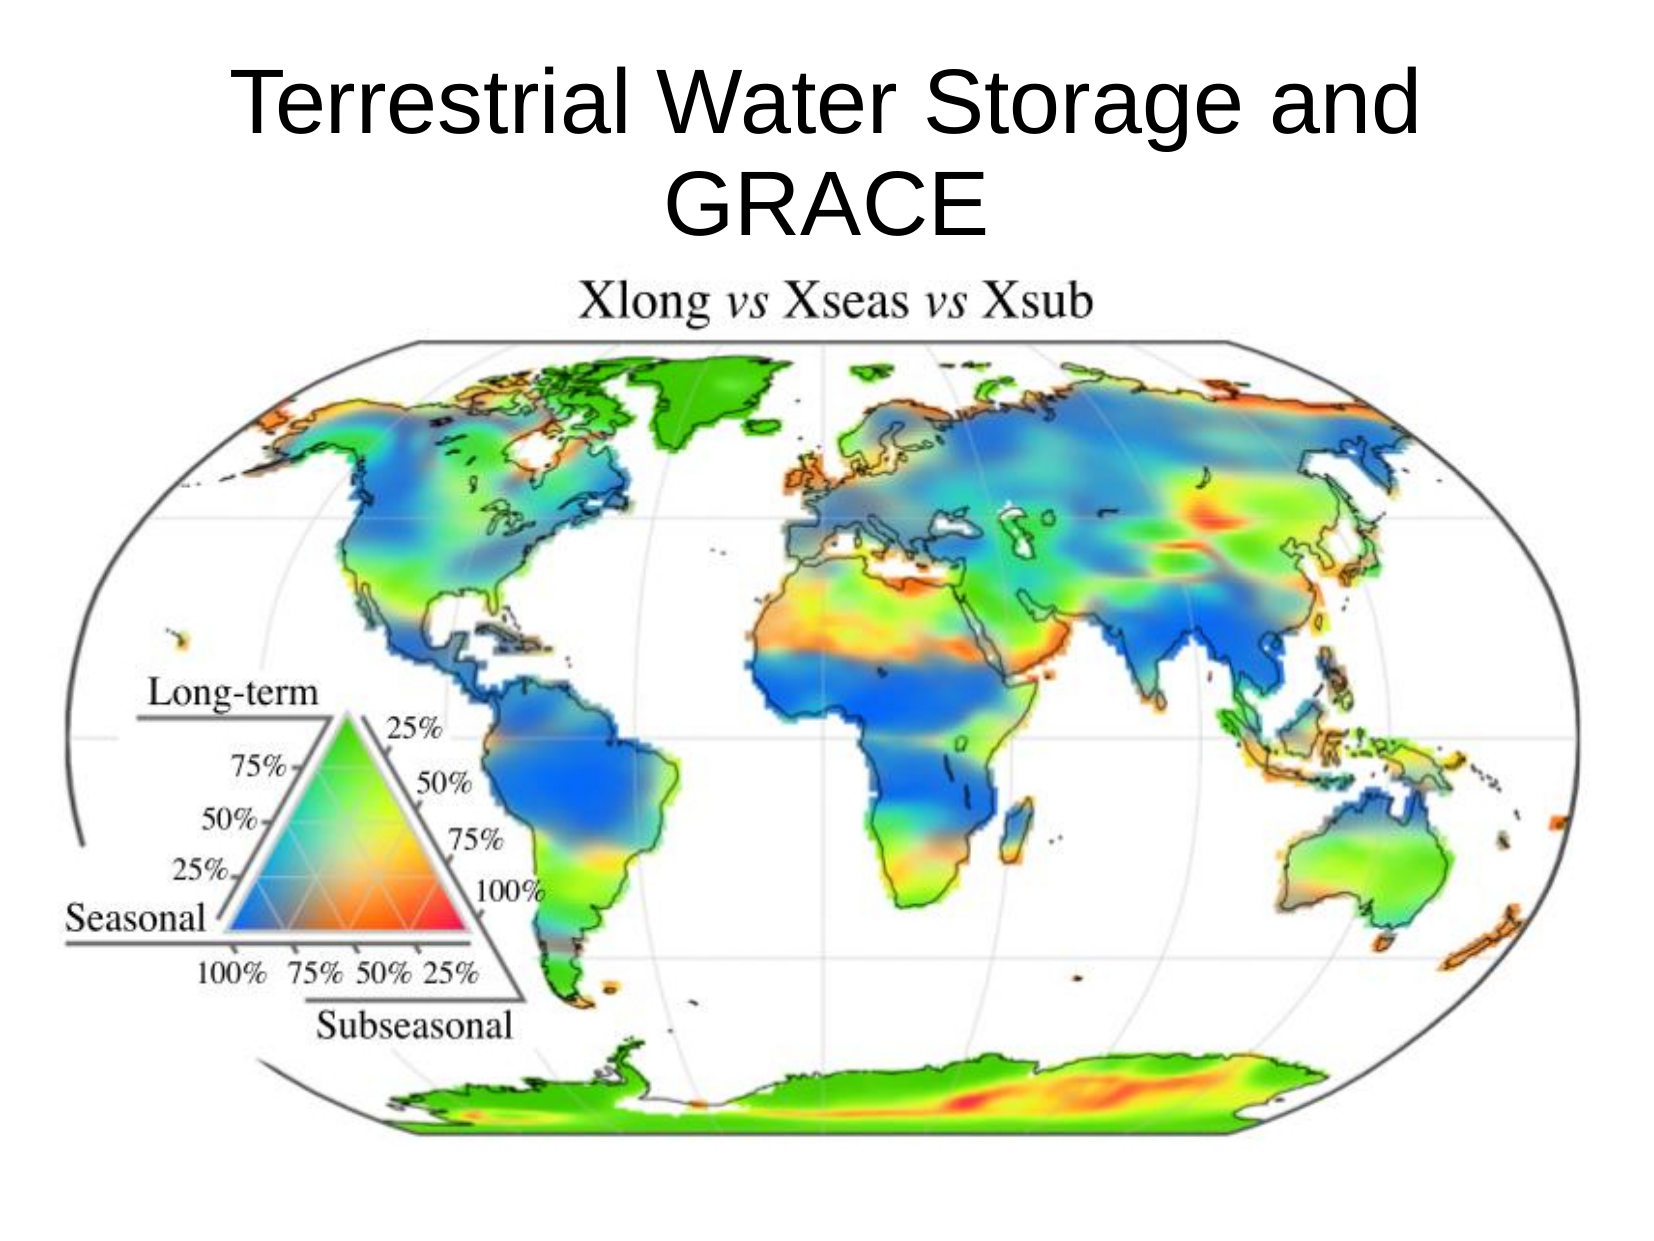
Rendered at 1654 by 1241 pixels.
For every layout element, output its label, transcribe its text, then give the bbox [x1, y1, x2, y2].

title Terrestrial Water Storage and GRACE [82, 49, 1571, 257]
picture [45, 259, 1607, 1163]
